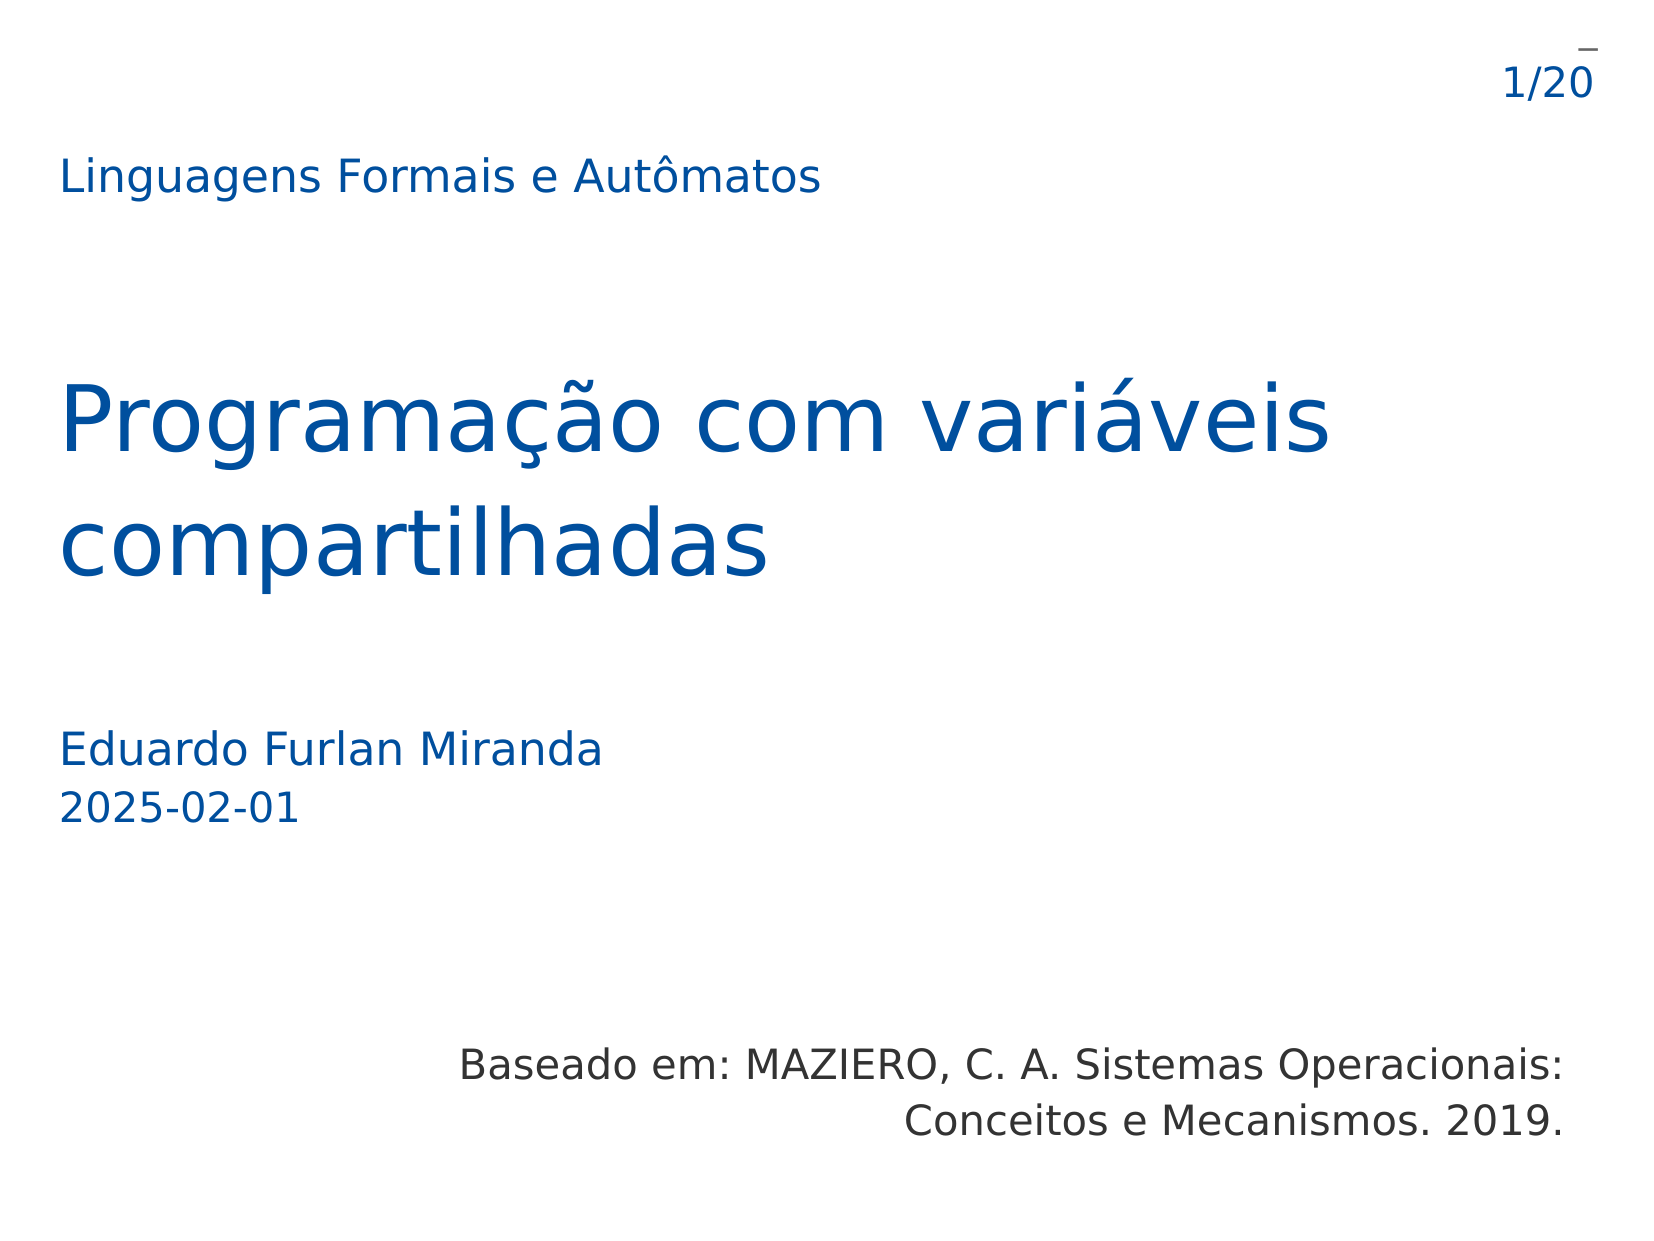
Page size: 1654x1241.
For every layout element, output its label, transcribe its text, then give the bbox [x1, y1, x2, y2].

chart [720, 567, 933, 672]
list Baseado em: MAZIERO, C. A. Sistemas Operacionais: Conceitos e Mecanismos. 2019. [435, 1033, 1565, 1211]
text_box _ [1375, 0, 1613, 64]
list Linguagens Formais e Autômatos Programação com variáveis compartilhadas Eduardo Furlan Miranda 2025-02-01 [59, 141, 1625, 1211]
